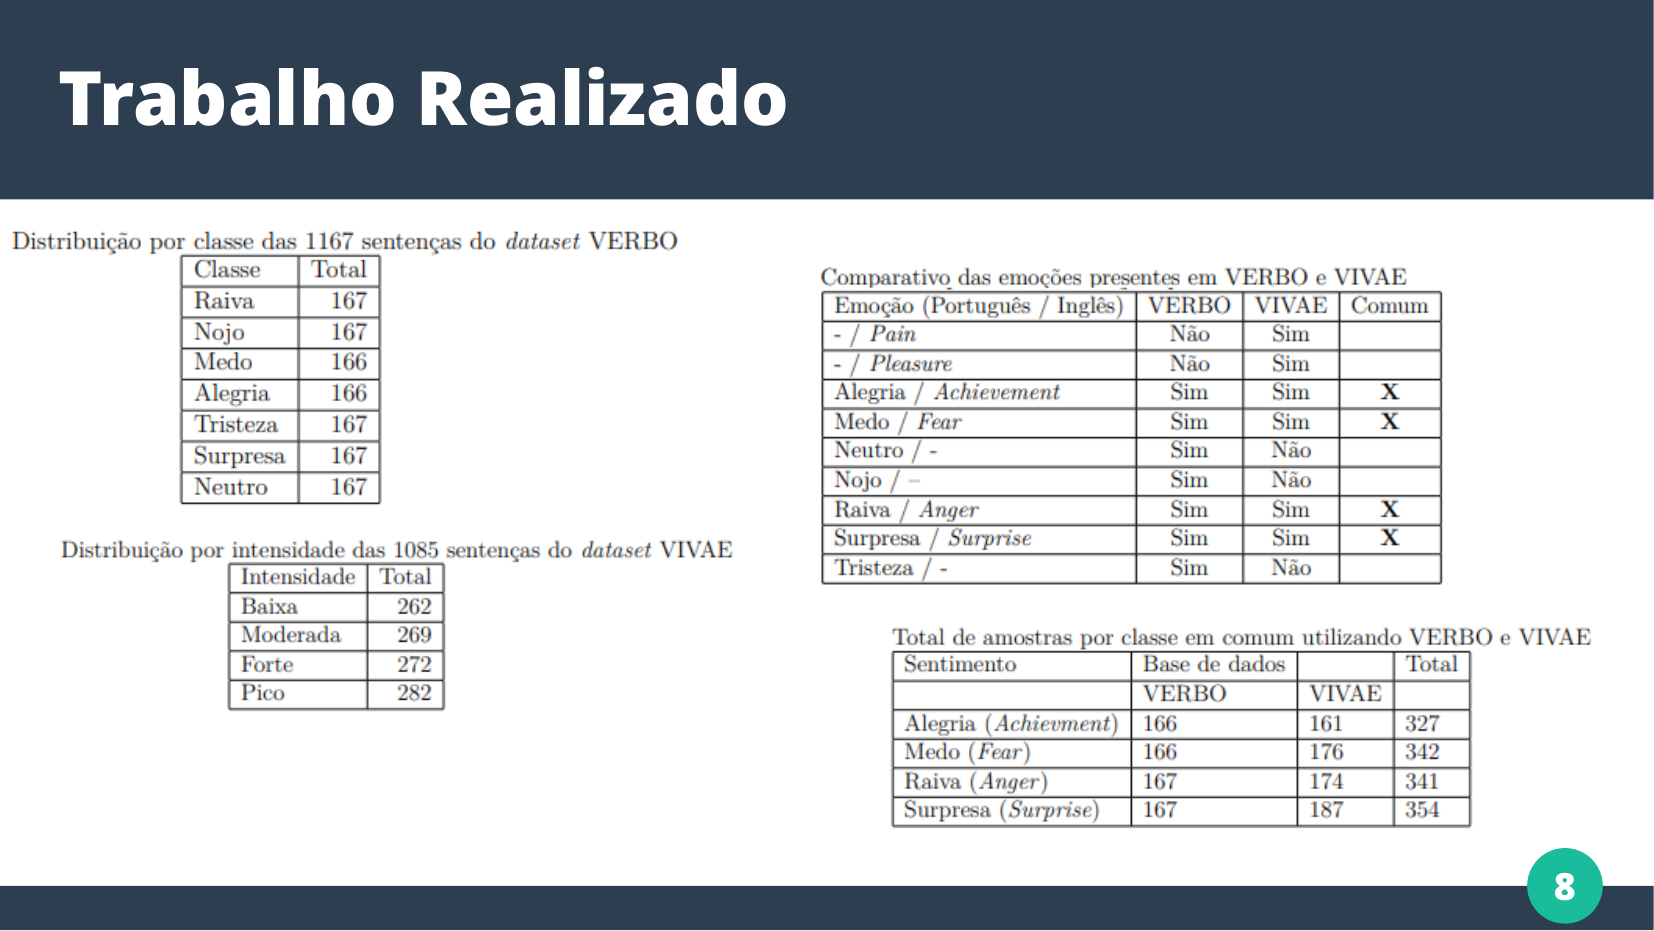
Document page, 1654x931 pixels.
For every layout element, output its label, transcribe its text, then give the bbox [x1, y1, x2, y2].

picture [814, 263, 1447, 591]
picture [885, 620, 1596, 836]
title Trabalho Realizado [59, 37, 1595, 156]
picture [59, 531, 738, 716]
picture [11, 218, 690, 520]
